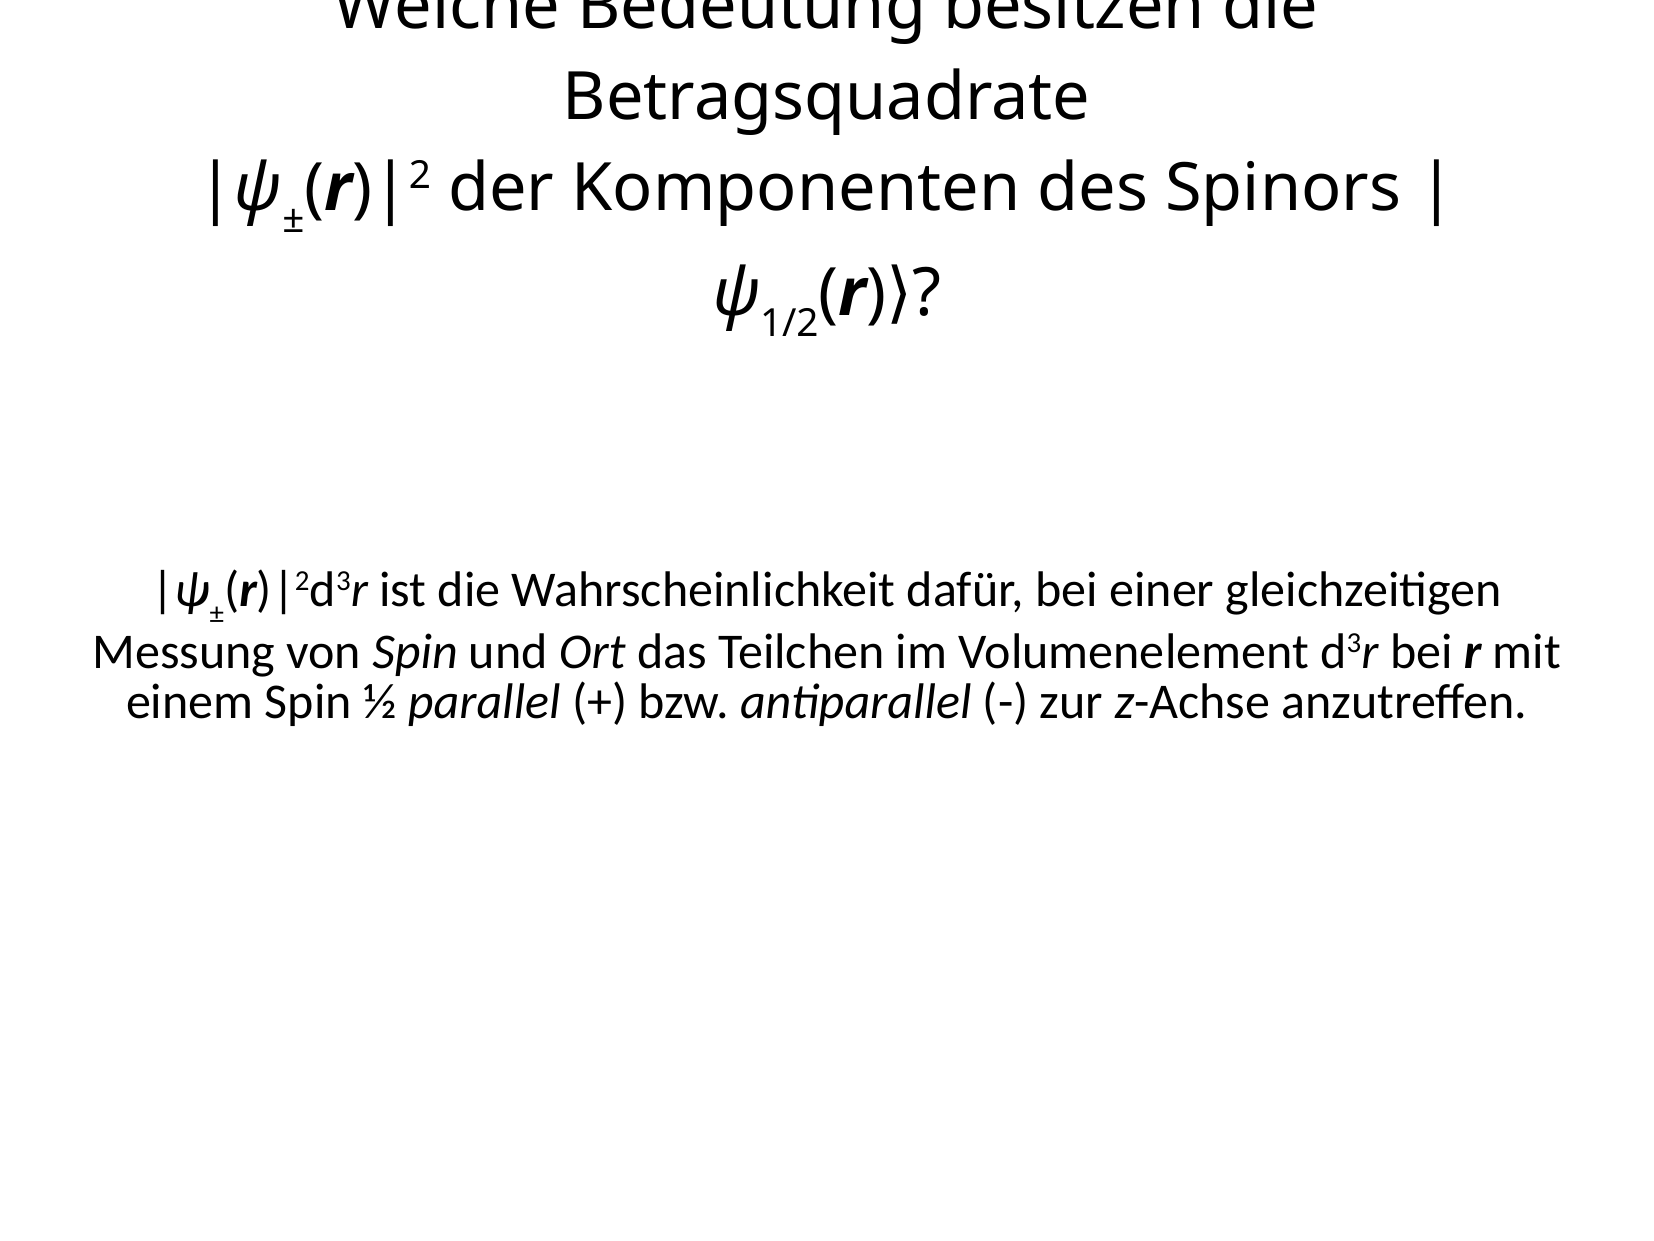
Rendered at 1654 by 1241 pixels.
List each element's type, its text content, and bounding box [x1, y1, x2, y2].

subtitle |ψ±(r)|2d3r ist die Wahrscheinlichkeit dafür, bei einer gleichzeitigen Messung von Spin und Ort das Teilchen im Volumenelement d3r bei r mit einem Spin ½ parallel (+) bzw. antiparallel (-) zur z-Achse anzutreffen. [82, 290, 1571, 1010]
title Welche Bedeutung besitzen die Betragsquadrate |ψ±(r)|2 der Komponenten des Spinors |ψ1/2(r)⟩? [82, 49, 1571, 257]
